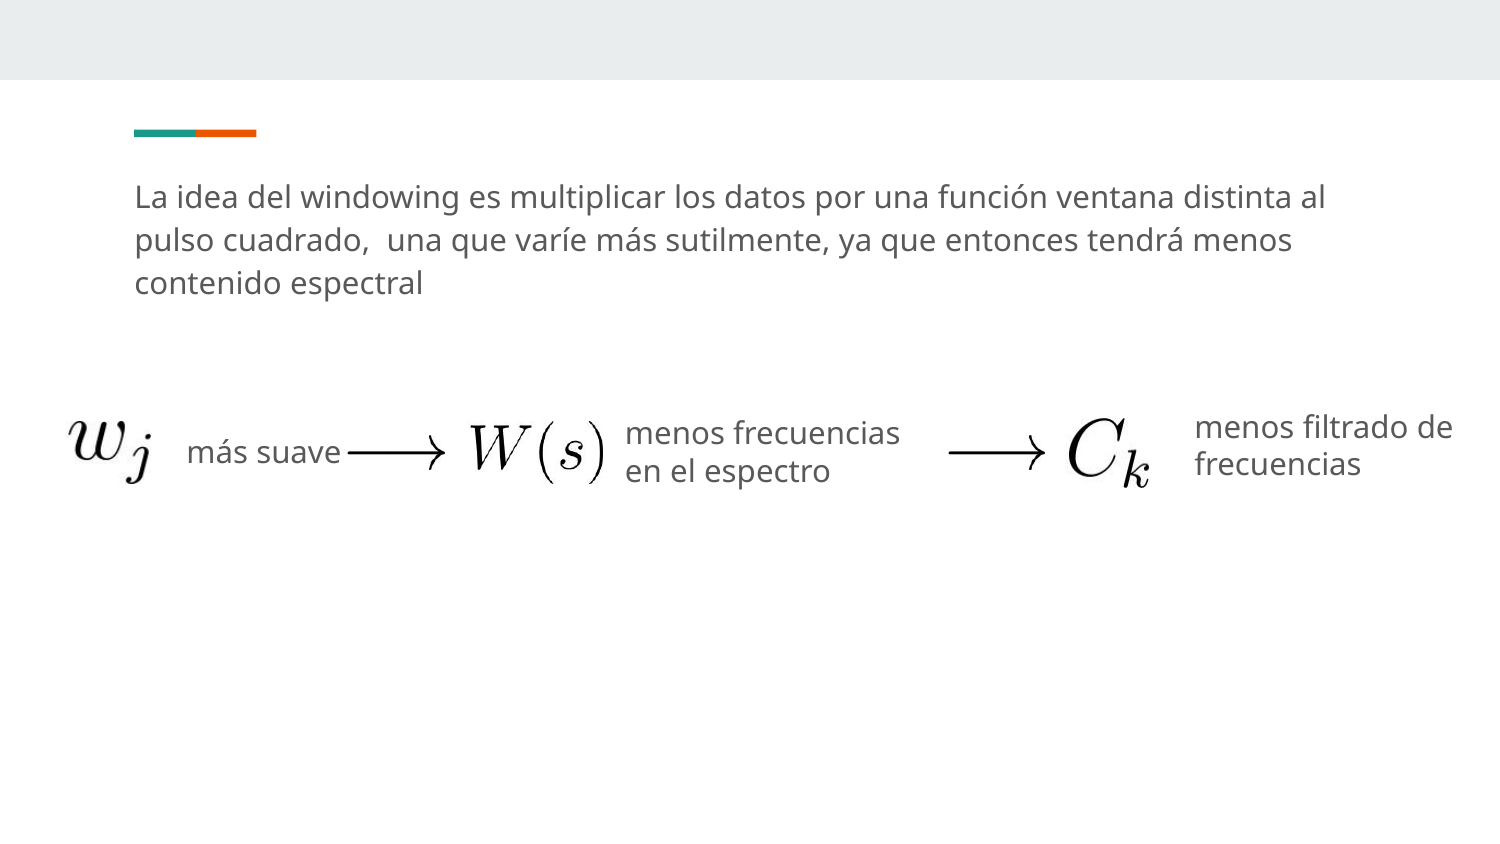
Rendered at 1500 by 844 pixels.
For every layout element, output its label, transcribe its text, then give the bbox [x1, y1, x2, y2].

text_box menos frecuencias en el espectro [609, 398, 944, 461]
picture [1065, 418, 1149, 488]
picture [467, 421, 603, 484]
picture [342, 435, 445, 471]
text_box menos filtrado de frecuencias [1179, 391, 1500, 436]
text_box más suave [171, 417, 460, 461]
picture [66, 421, 151, 484]
list La idea del windowing es multiplicar los datos por una función ventana distinta al pulso cuadrado, una que varíe más sutilmente, ya que entonces tendrá menos contenido espectral [119, 156, 1381, 528]
picture [943, 435, 1045, 471]
